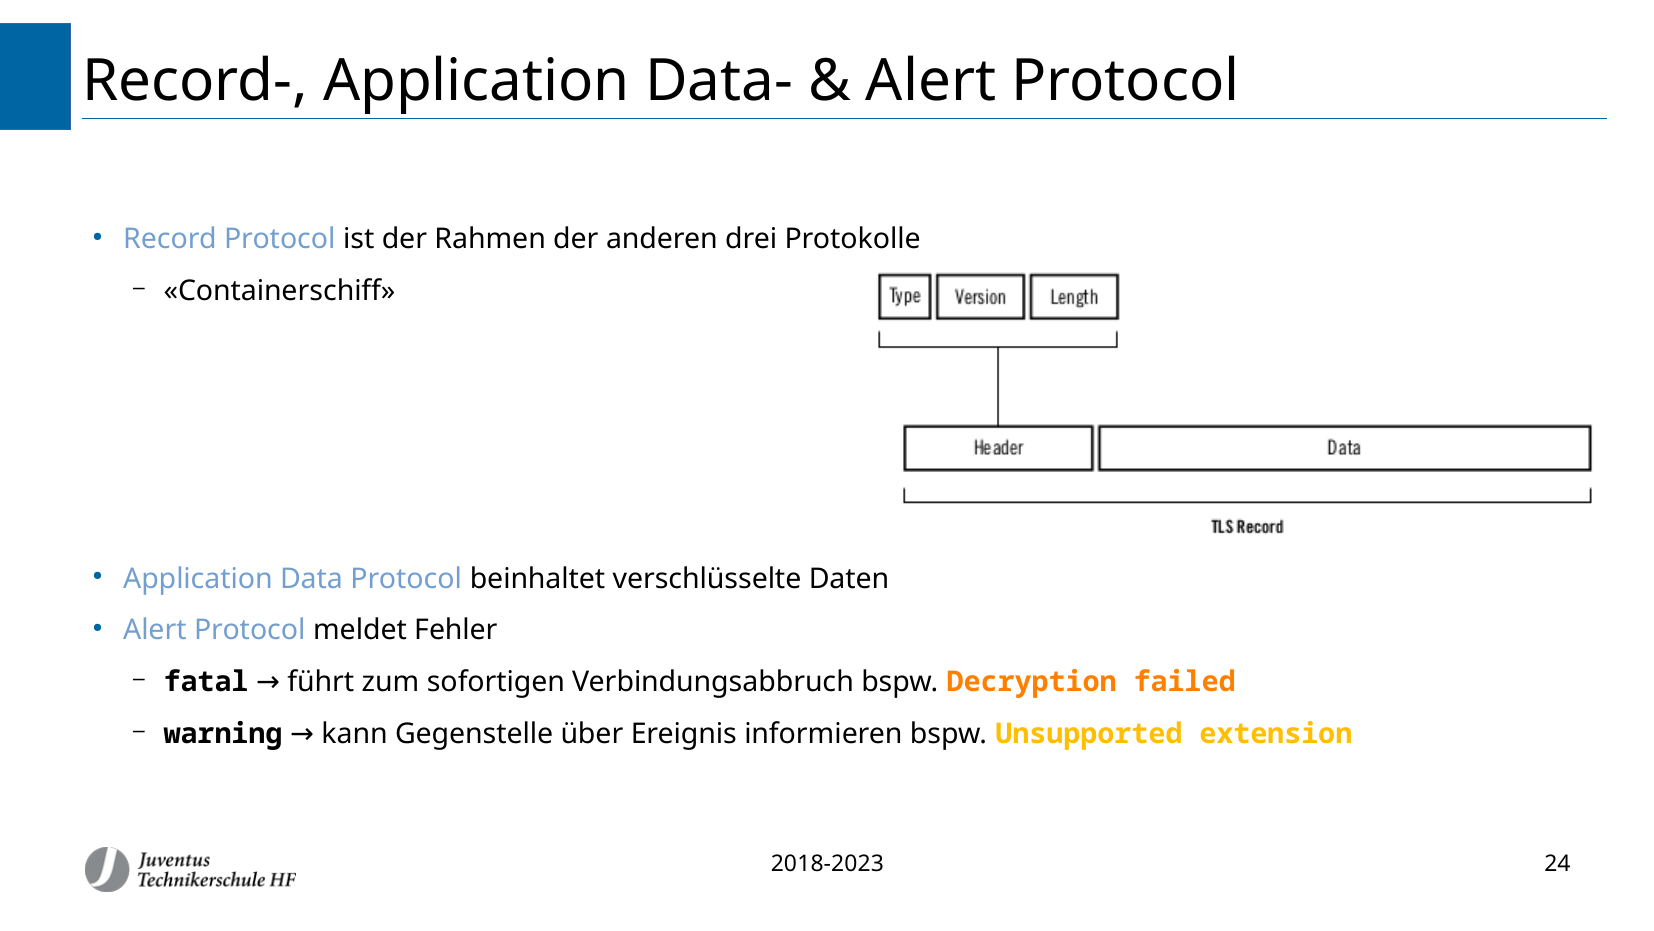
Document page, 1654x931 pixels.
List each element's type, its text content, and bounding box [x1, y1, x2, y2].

title Record-, Application Data- & Alert Protocol [82, 37, 1571, 119]
picture [85, 847, 296, 892]
picture [874, 265, 1598, 541]
list Record Protocol ist der Rahmen der anderen drei Protokolle «Containerschiff» Application Data Protocol beinhaltet verschlüsselte Daten Alert Protocol meldet Fehler fatal → führt zum sofortigen Verbindungsabbruch bspw. Decryption failed warning → kann Gegenstelle über Ereignis informieren bspw. Unsupported extension [82, 217, 1571, 758]
